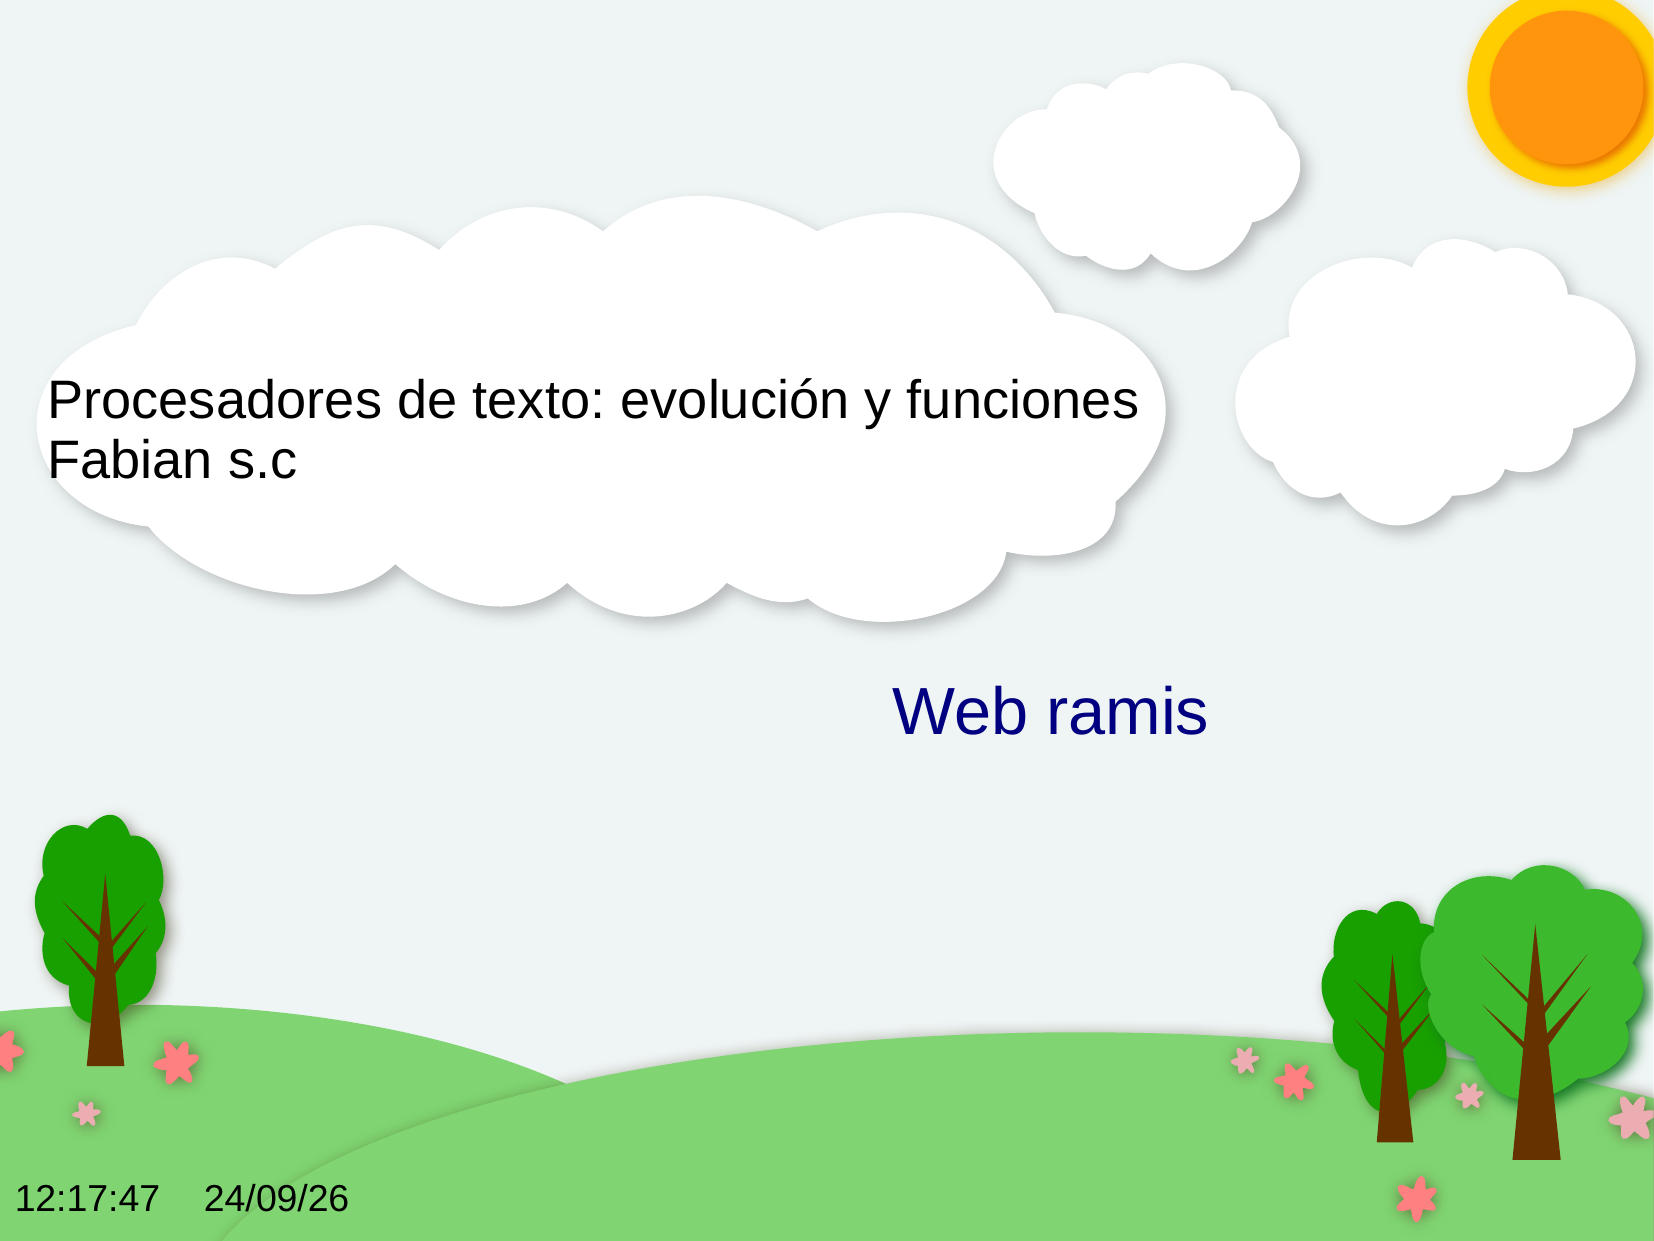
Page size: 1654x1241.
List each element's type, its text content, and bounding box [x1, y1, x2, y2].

subtitle Web ramis [590, 631, 1512, 791]
title Procesadores de texto: evolución y funciones Fabian s.c [47, 283, 1512, 577]
